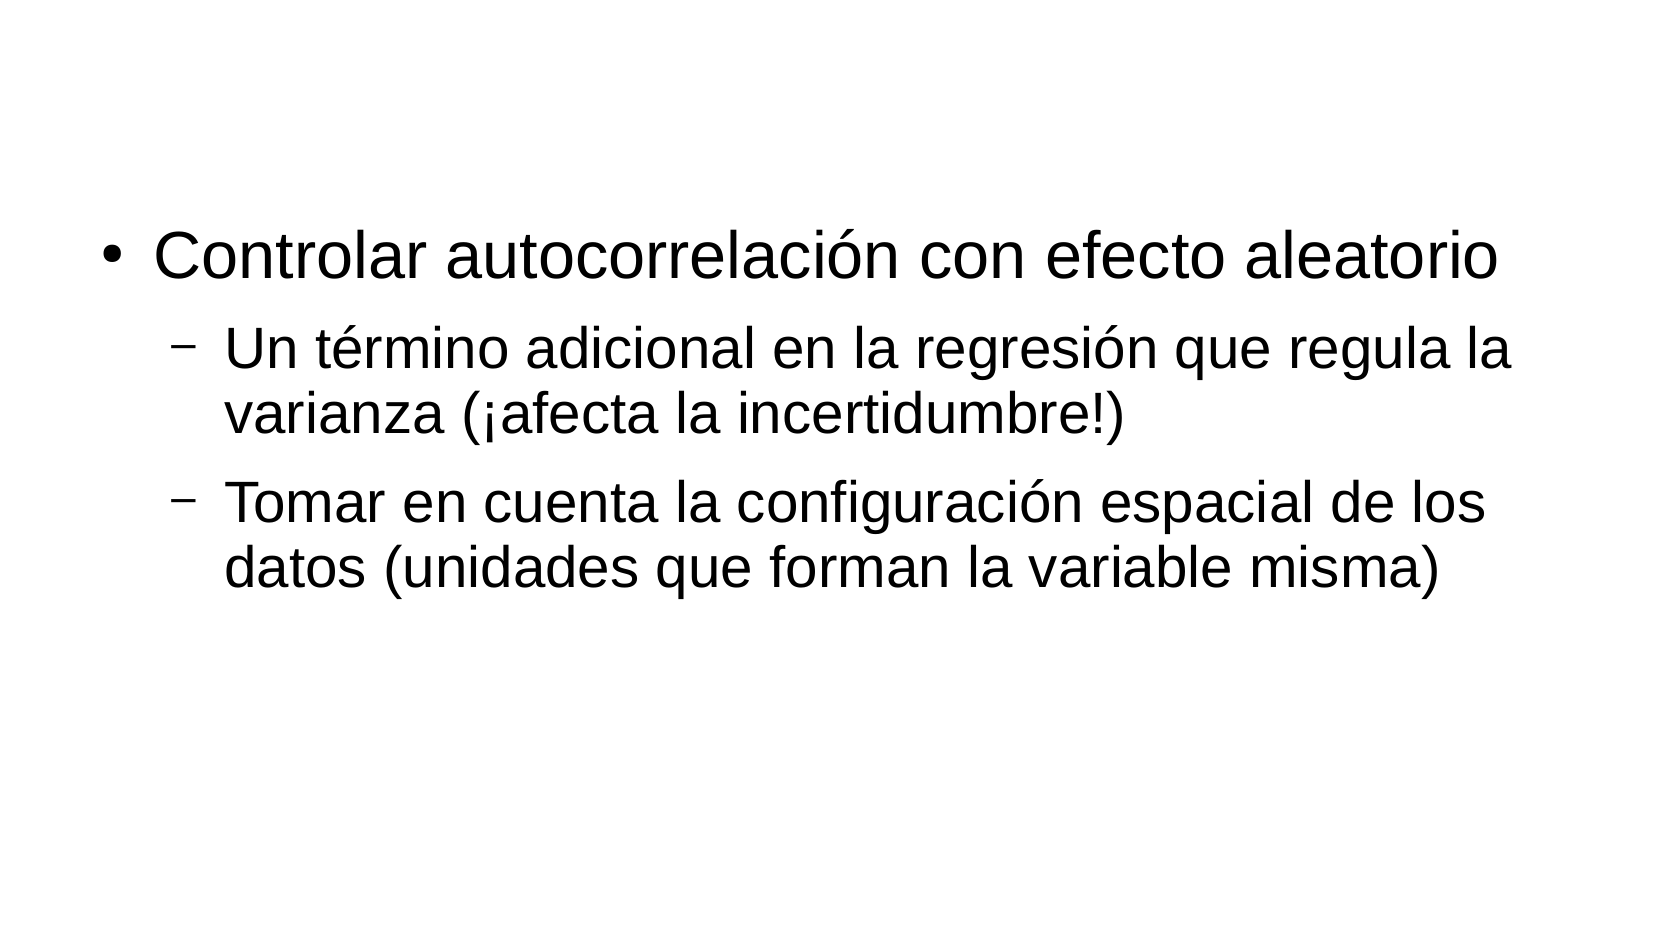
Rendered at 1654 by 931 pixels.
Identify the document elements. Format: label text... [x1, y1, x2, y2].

list Controlar autocorrelación con efecto aleatorio Un término adicional en la regresión que regula la varianza (¡afecta la incertidumbre!) Tomar en cuenta la configuración espacial de los datos (unidades que forman la variable misma) [82, 217, 1571, 758]
